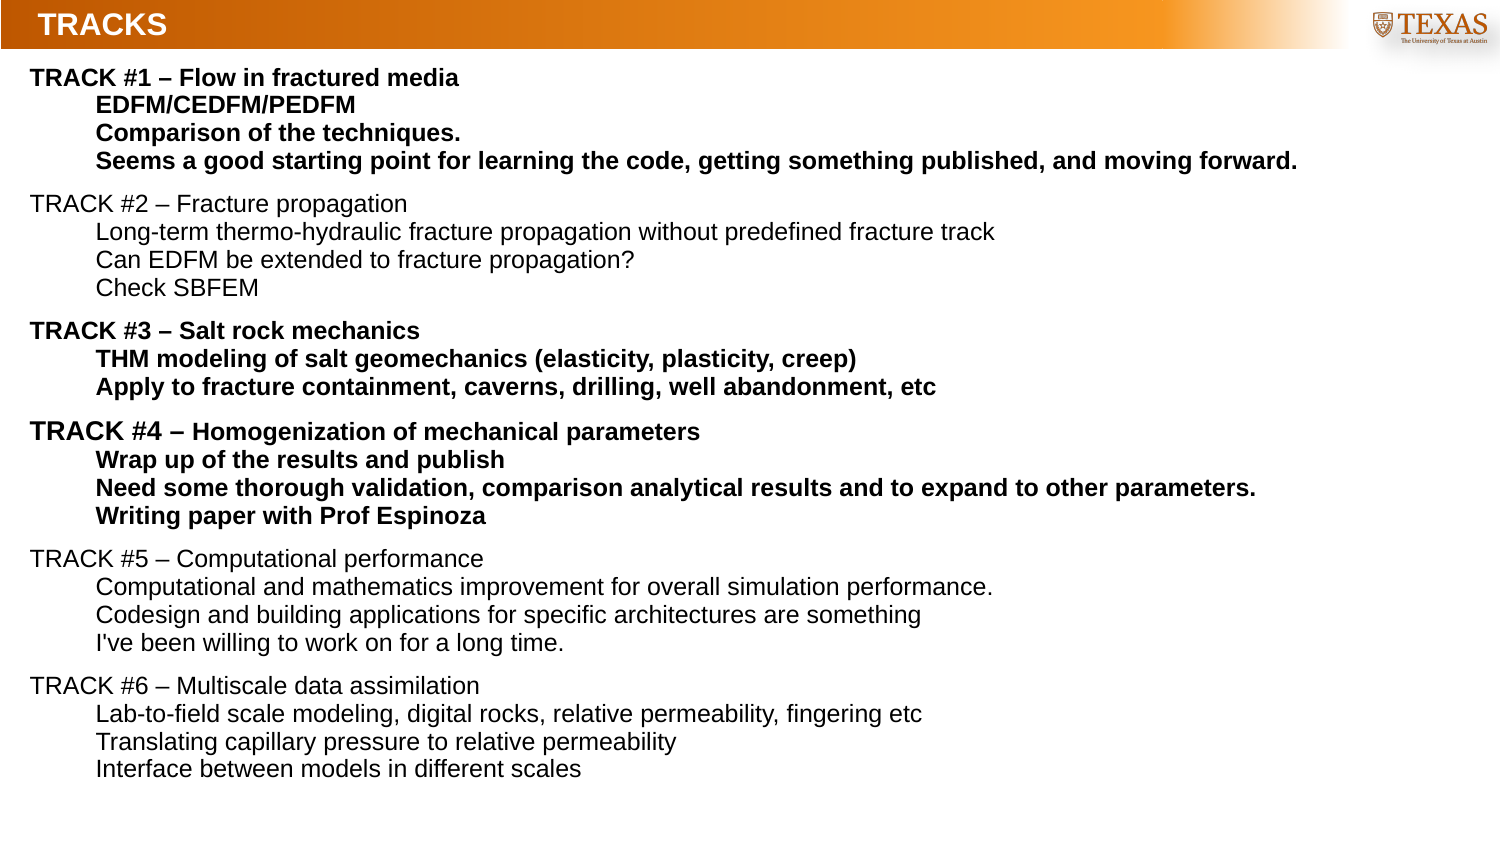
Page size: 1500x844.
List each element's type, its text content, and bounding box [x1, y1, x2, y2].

picture [1348, 0, 1500, 68]
text_box TRACK #1 – Flow in fractured media EDFM/CEDFM/PEDFM Comparison of the techniques. Seems a good starting point for learning the code, getting something published, and moving forward. TRACK #2 – Fracture propagation Long-term thermo-hydraulic fracture propagation without predefined fracture track Can EDFM be extended to fracture propagation? Check SBFEM TRACK #3 – Salt rock mechanics THM modeling of salt geomechanics (elasticity, plasticity, creep) Apply to fracture containment, caverns, drilling, well abandonment, etc TRACK #4 – Homogenization of mechanical parameters Wrap up of the results and publish Need some thorough validation, comparison analytical results and to expand to other parameters. Writing paper with Prof Espinoza TRACK #5 – Computational performance Computational and mathematics improvement for overall simulation performance. Codesign and building applications for specific architectures are something I've been willing to work on for a long time. TRACK #6 – Multiscale data assimilation Lab-to-field scale modeling, digital rocks, relative permeability, fingering etc Translating capillary pressure to relative permeability Interface between models in different scales [29, 63, 1481, 788]
title TRACKS [37, 0, 1126, 49]
